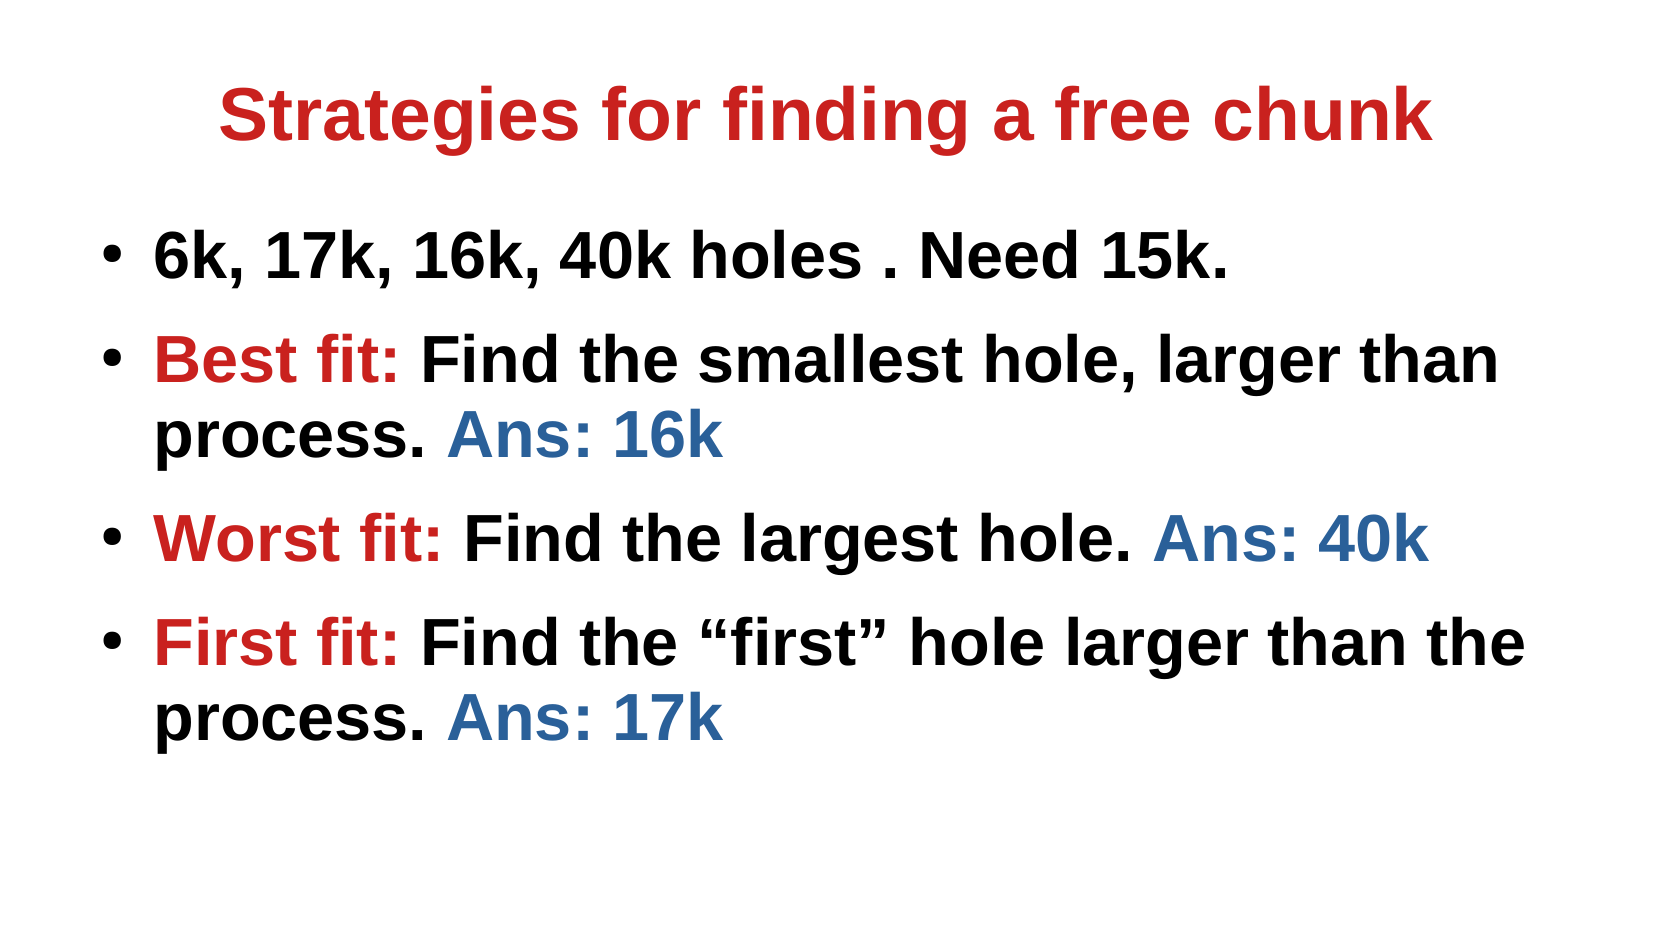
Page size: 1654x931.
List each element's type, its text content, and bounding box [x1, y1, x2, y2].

title Strategies for finding a free chunk [82, 37, 1571, 193]
list 6k, 17k, 16k, 40k holes . Need 15k. Best fit: Find the smallest hole, larger than process. Ans: 16k Worst fit: Find the largest hole. Ans: 40k First fit: Find the “first” hole larger than the process. Ans: 17k [82, 217, 1571, 758]
